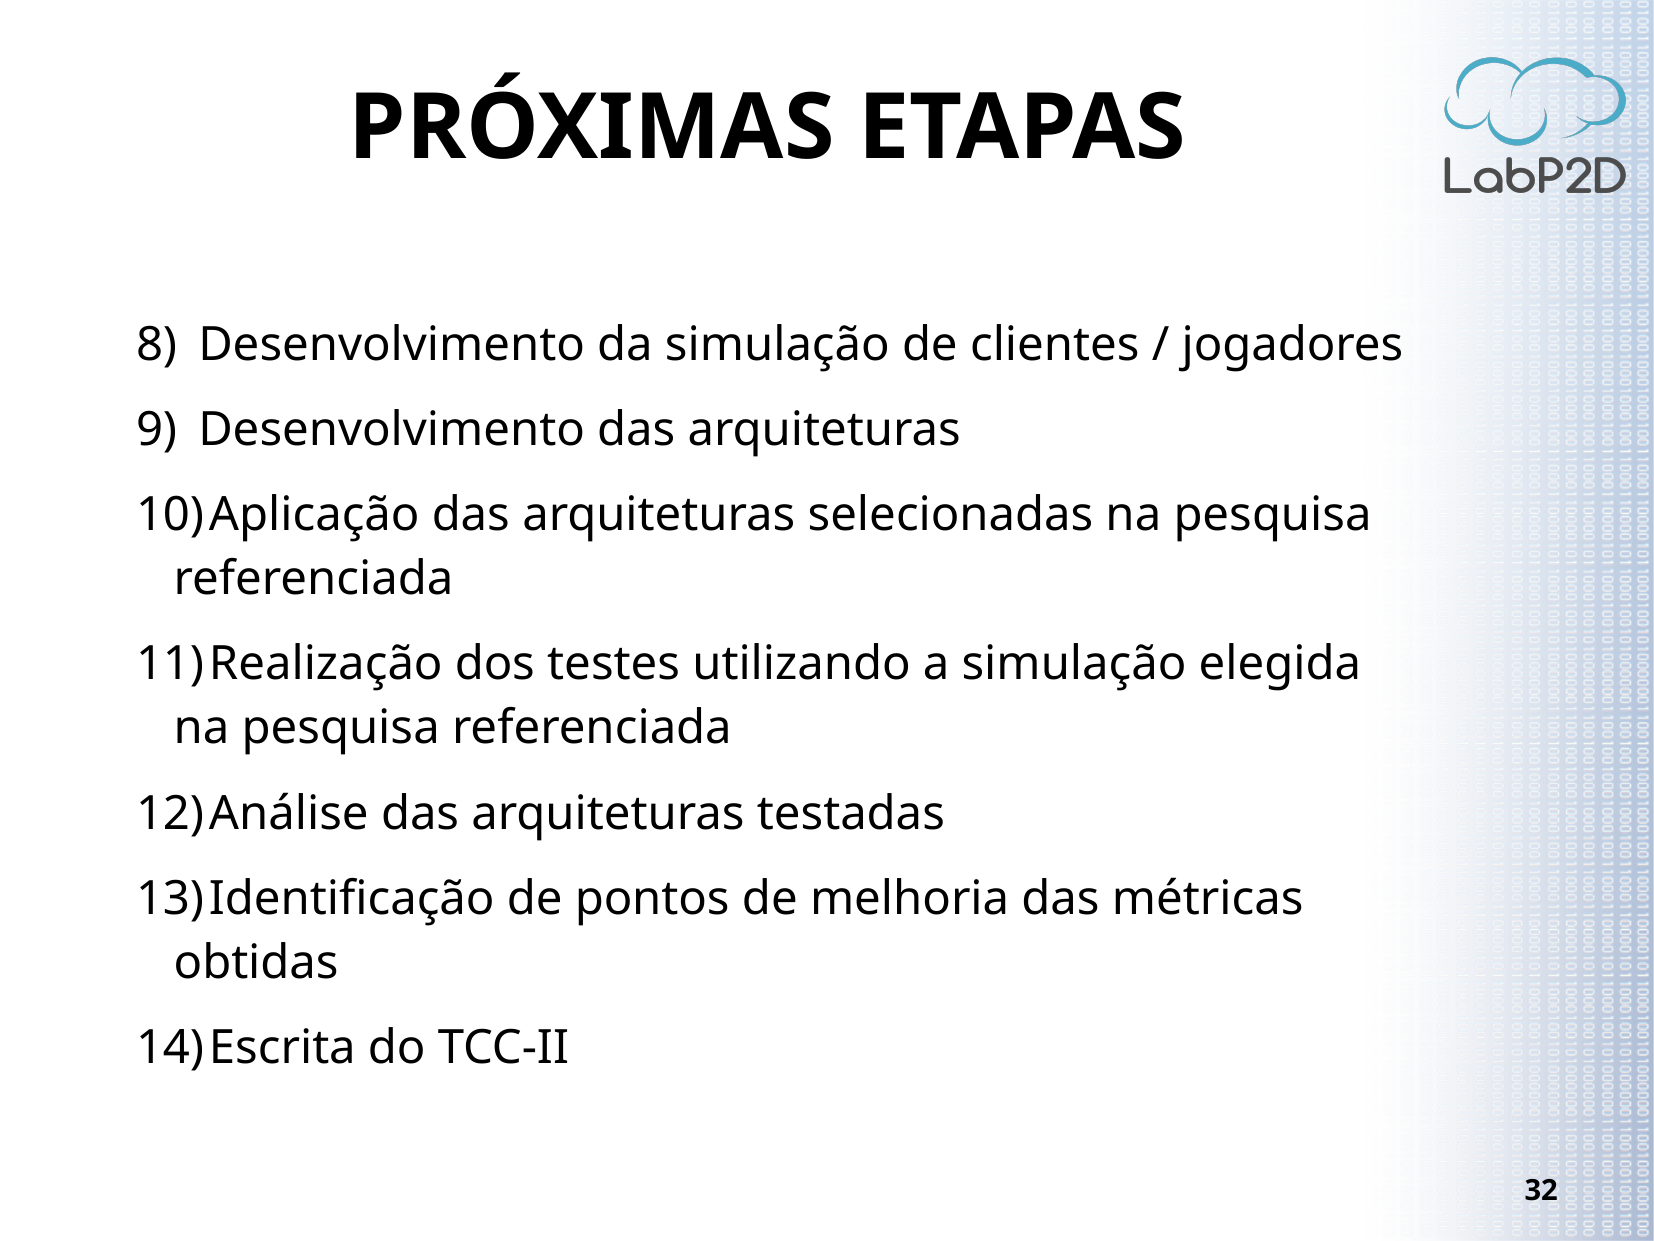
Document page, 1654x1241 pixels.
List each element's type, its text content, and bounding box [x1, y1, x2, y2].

list Desenvolvimento da simulação de clientes / jogadores Desenvolvimento das arquiteturas Aplicação das arquiteturas selecionadas na pesquisa referenciada Realização dos testes utilizando a simulação elegida na pesquisa referenciada Análise das arquiteturas testadas Identificação de pontos de melhoria das métricas obtidas Escrita do TCC-II [123, 271, 1406, 1116]
picture [1360, 1, 1654, 1240]
title PRÓXIMAS ETAPAS [82, 19, 1453, 227]
